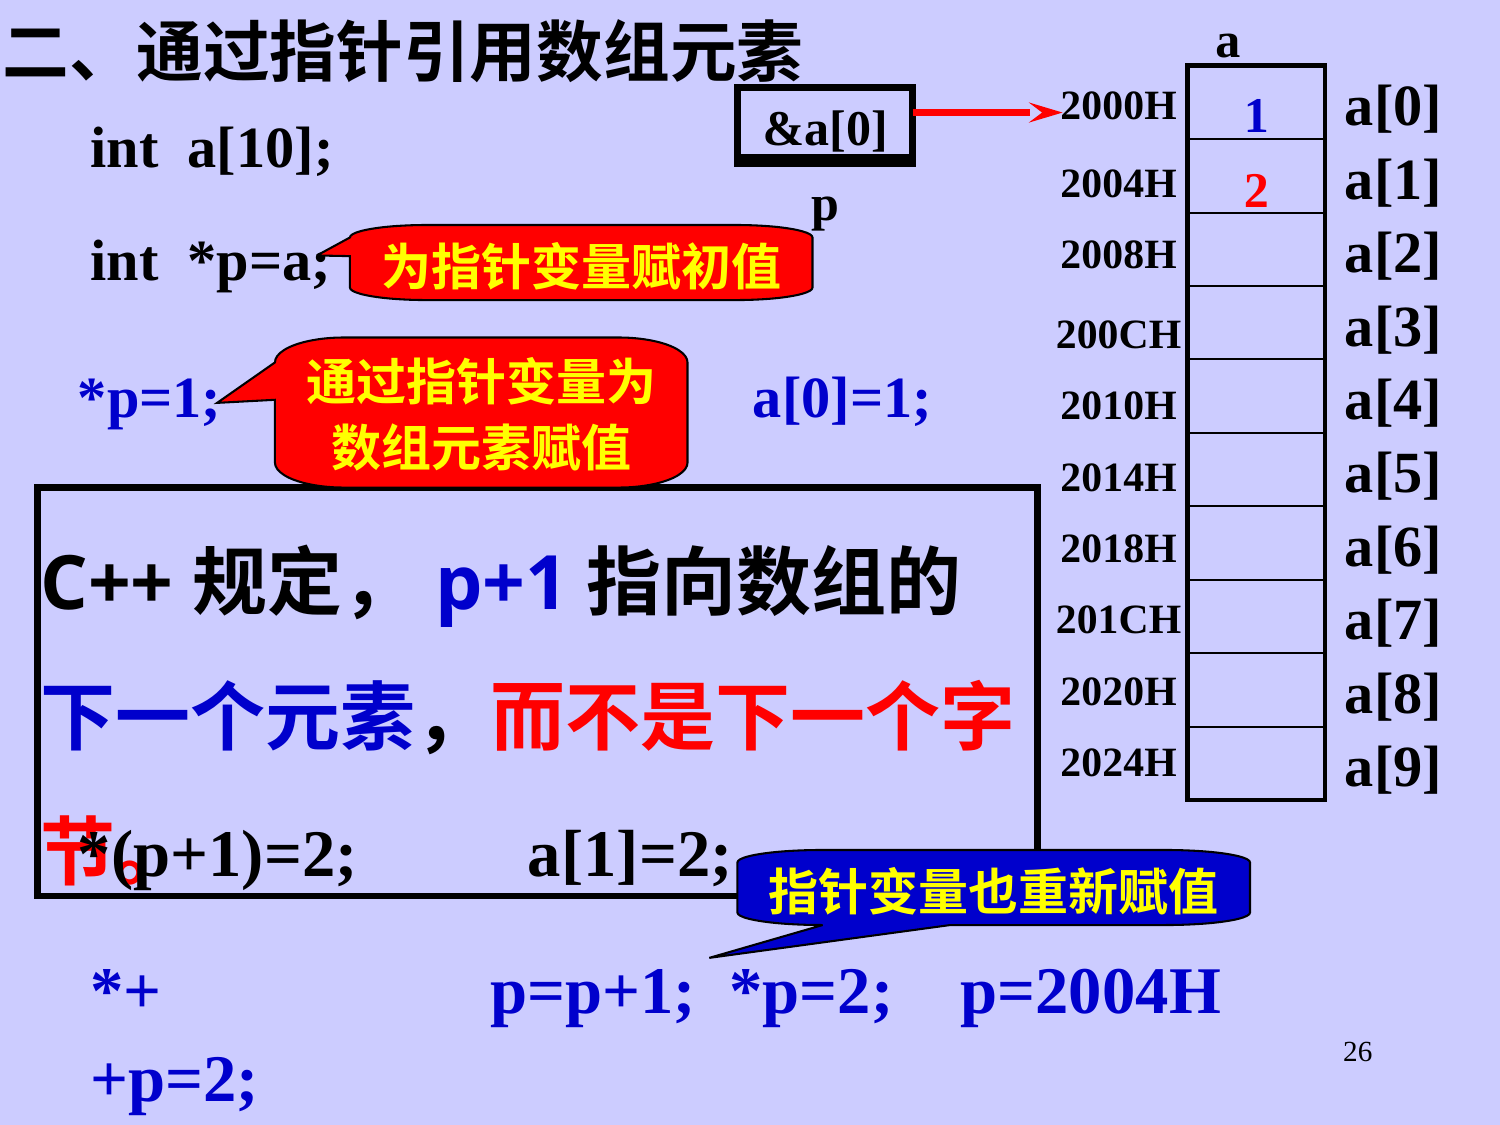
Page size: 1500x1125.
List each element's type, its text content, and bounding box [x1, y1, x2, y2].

text_box a[6] [1325, 507, 1463, 580]
text_box a[9] [1325, 727, 1463, 801]
text_box a[0] [1325, 65, 1463, 140]
text_box p [737, 162, 913, 233]
text_box 通过指针变量为数组元素赋值 [217, 337, 688, 488]
text_box 200CH [1050, 295, 1188, 366]
text_box a[7] [1325, 580, 1463, 654]
text_box a[2] [1325, 213, 1463, 286]
text_box a[1] [1325, 140, 1463, 213]
text_box 2008H [1050, 215, 1188, 295]
text_box 二、通过指针引用数组元素 [0, 0, 1075, 92]
text_box a[5] [1325, 433, 1463, 507]
text_box *++p=2; [87, 937, 313, 1117]
text_box 2004H [1050, 143, 1188, 215]
text_box 2024H [1050, 723, 1188, 794]
text_box p=p+1; *p=2; p=2004H [487, 937, 1313, 1030]
text_box &a[0] [737, 87, 913, 158]
text_box C++规定，p+1指向数组的下一个元素，而不是下一个字节。 [37, 487, 1038, 897]
text_box *p=1; [74, 350, 263, 431]
text_box 201CH [1050, 580, 1188, 652]
text_box 2014H [1050, 438, 1188, 509]
text_box a[4] [1325, 360, 1463, 433]
text_box a[3] [1325, 286, 1463, 360]
text_box 2000H [1050, 65, 1188, 143]
text_box 2010H [1050, 366, 1188, 438]
text_box 2018H [1050, 509, 1188, 580]
text_box a[8] [1325, 654, 1463, 727]
text_box 2020H [1050, 652, 1188, 723]
text_box a[0]=1; [749, 349, 938, 487]
text_box 为指针变量赋初值 [316, 224, 813, 301]
text_box int a[10]; int *p=a; [87, 99, 475, 294]
text_box 指针变量也重新赋值 [709, 849, 1251, 958]
text_box 2 [1187, 149, 1326, 220]
text_box a [1212, 0, 1351, 70]
text_box 1 [1187, 75, 1326, 145]
text_box a[1]=2; [524, 800, 775, 892]
text_box <编号> [1074, 1025, 1388, 1101]
text_box *(p+1)=2; [75, 800, 463, 892]
